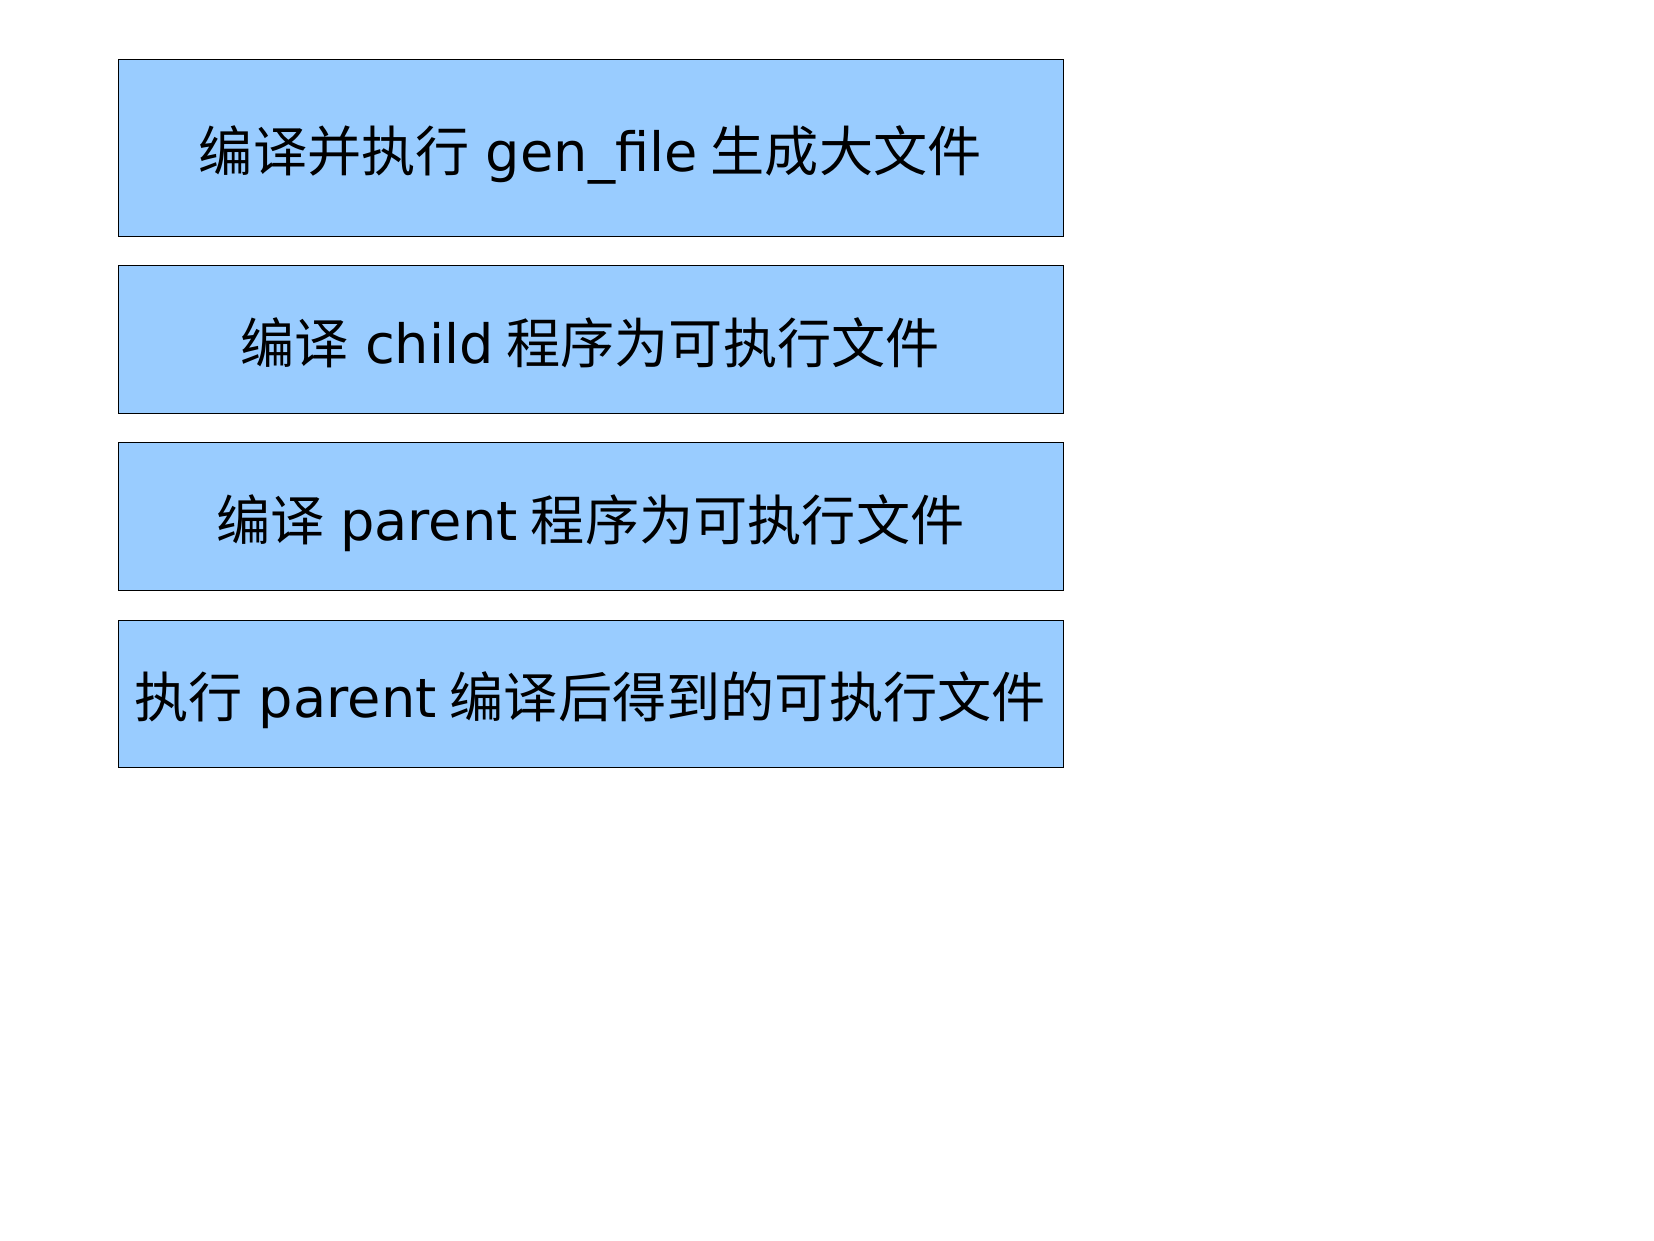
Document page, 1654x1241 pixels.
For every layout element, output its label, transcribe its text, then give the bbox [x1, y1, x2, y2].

text_box 编译child程序为可执行文件 [118, 265, 1064, 414]
text_box 编译parent程序为可执行文件 [118, 442, 1064, 591]
text_box 执行parent编译后得到的可执行文件 [118, 620, 1064, 768]
text_box 编译并执行gen_file生成大文件 [118, 59, 1064, 237]
